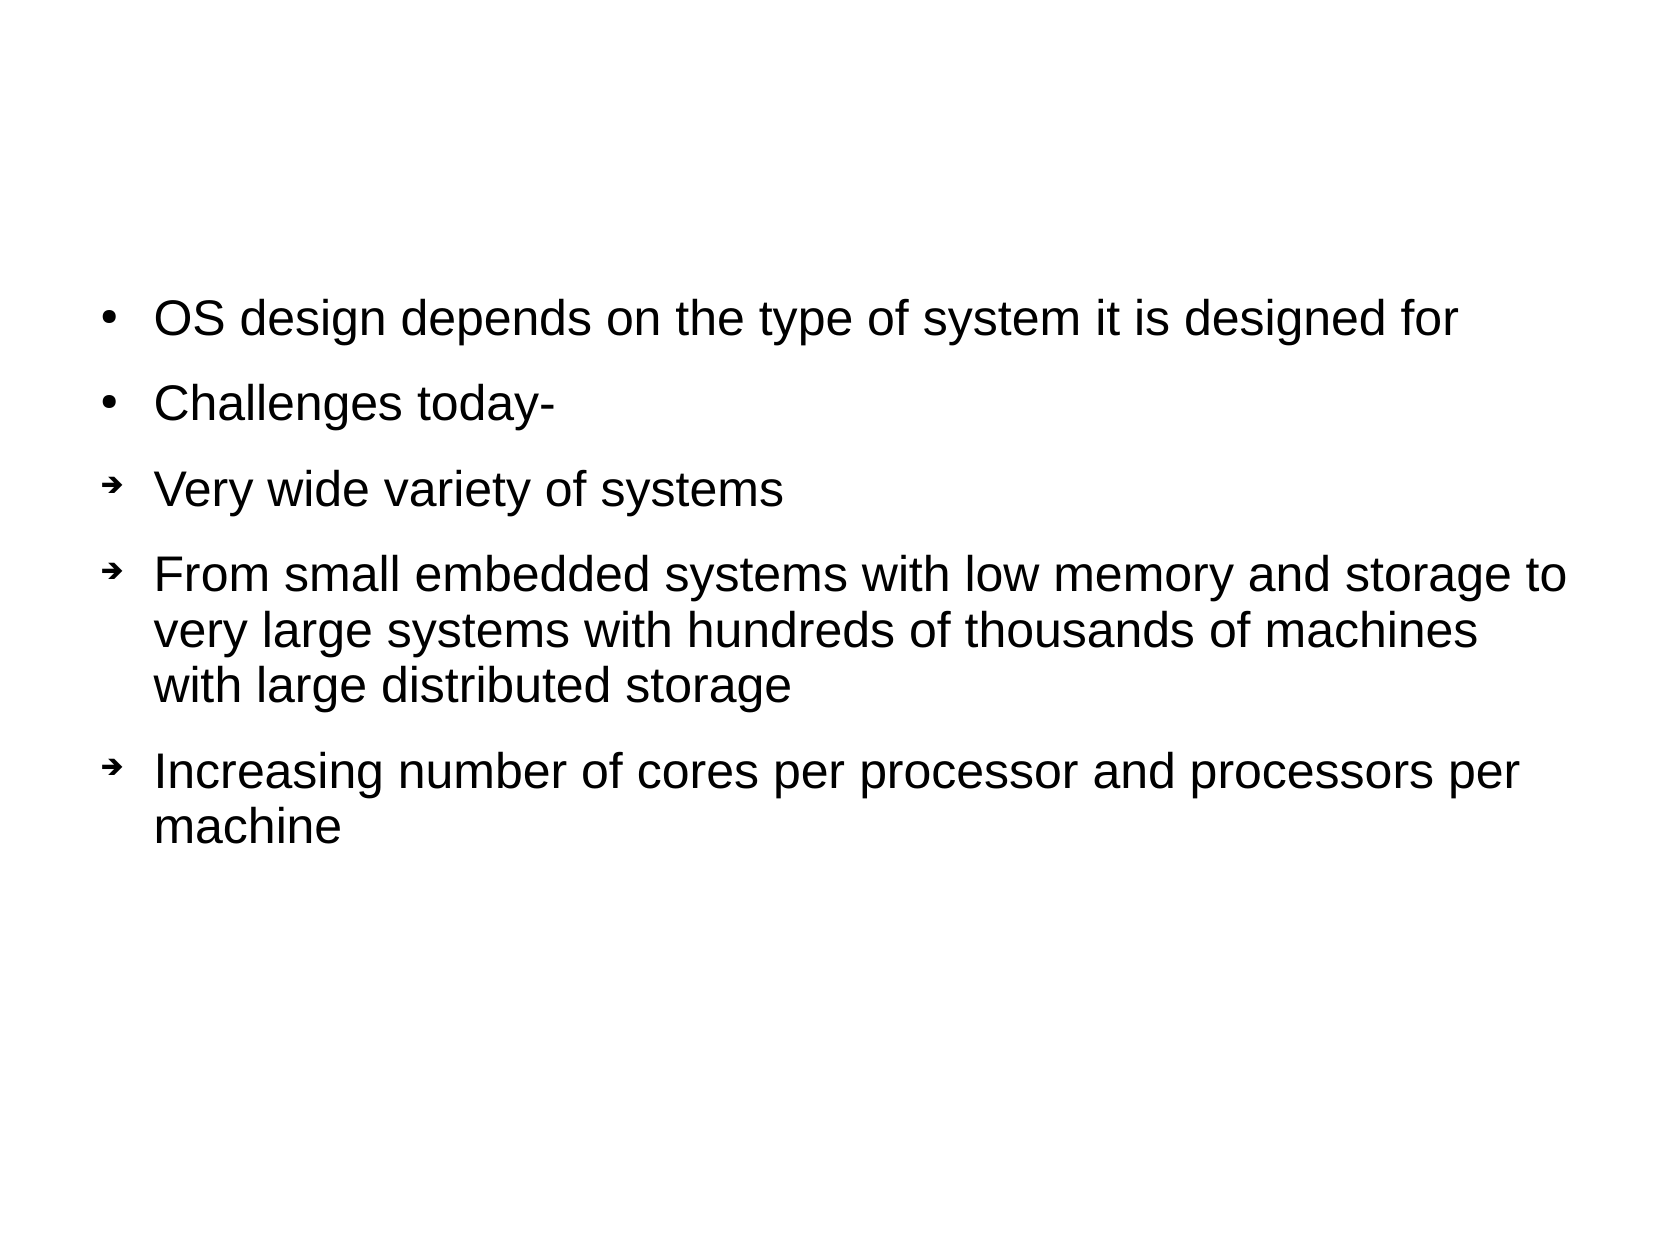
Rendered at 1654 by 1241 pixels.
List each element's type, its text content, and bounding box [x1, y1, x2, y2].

list OS design depends on the type of system it is designed for Challenges today- Very wide variety of systems From small embedded systems with low memory and storage to very large systems with hundreds of thousands of machines with large distributed storage Increasing number of cores per processor and processors per machine [82, 290, 1571, 1010]
